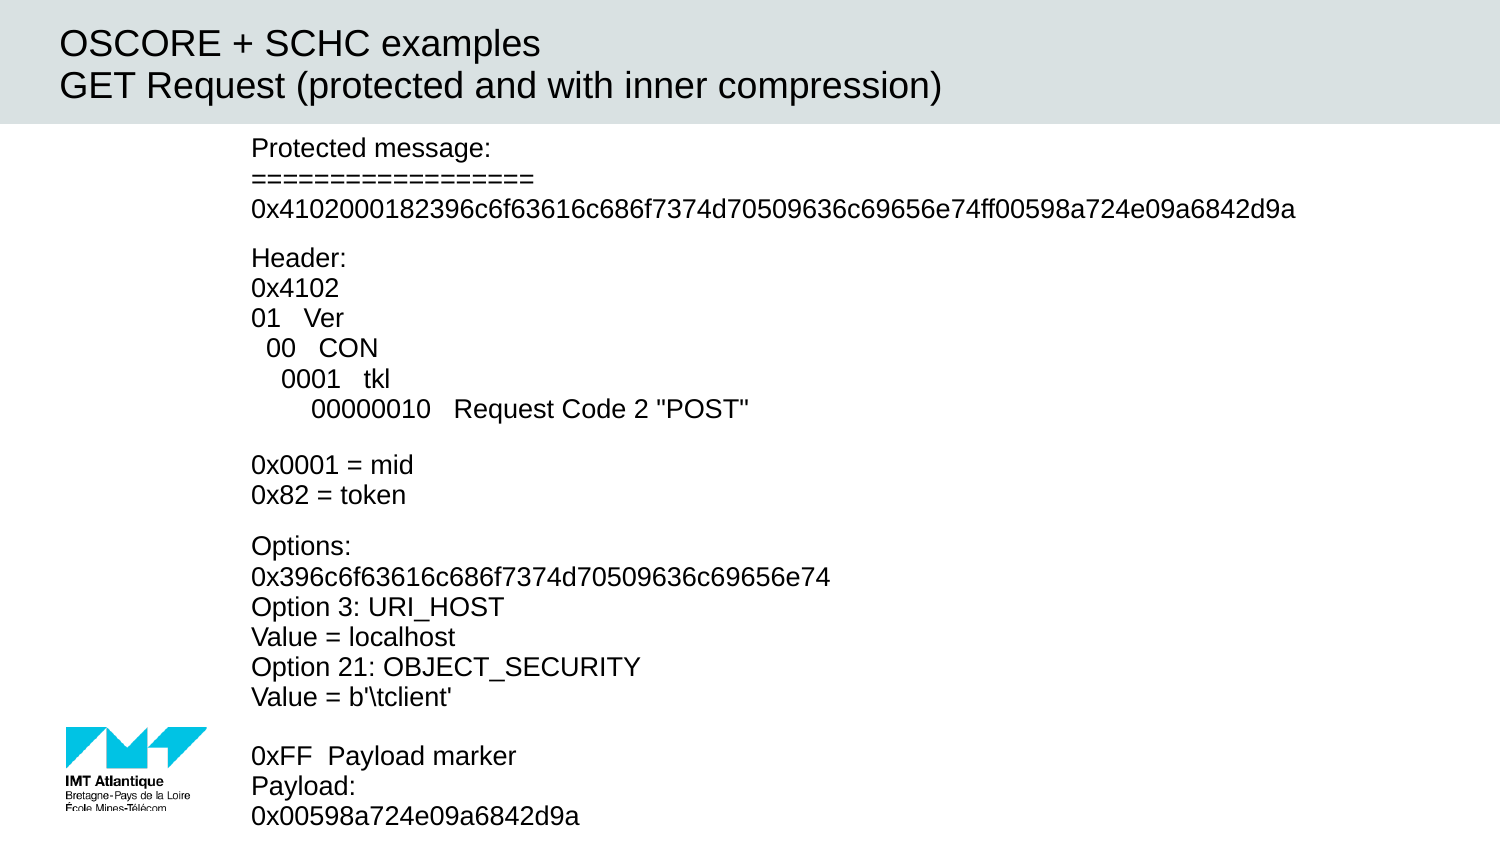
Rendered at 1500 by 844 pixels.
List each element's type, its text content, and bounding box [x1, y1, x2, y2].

text_box OSCORE + SCHC examples GET Request (protected and with inner compression) [44, 15, 1050, 114]
text_box Protected message: ================== 0x4102000182396c6f63616c686f7374d70509636c69656e74ff00598a724e09a6842d9a Header: 0x4102 01 Ver 00 CON 0001 tkl 00000010 Request Code 2 "POST" 0x0001 = mid 0x82 = token Options: 0x396c6f63616c686f7374d70509636c69656e74 Option 3: URI_HOST Value = localhost Option 21: OBJECT_SECURITY Value = b'\tclient' 0xFF Payload marker Payload: 0x00598a724e09a6842d9a [236, 125, 1407, 844]
